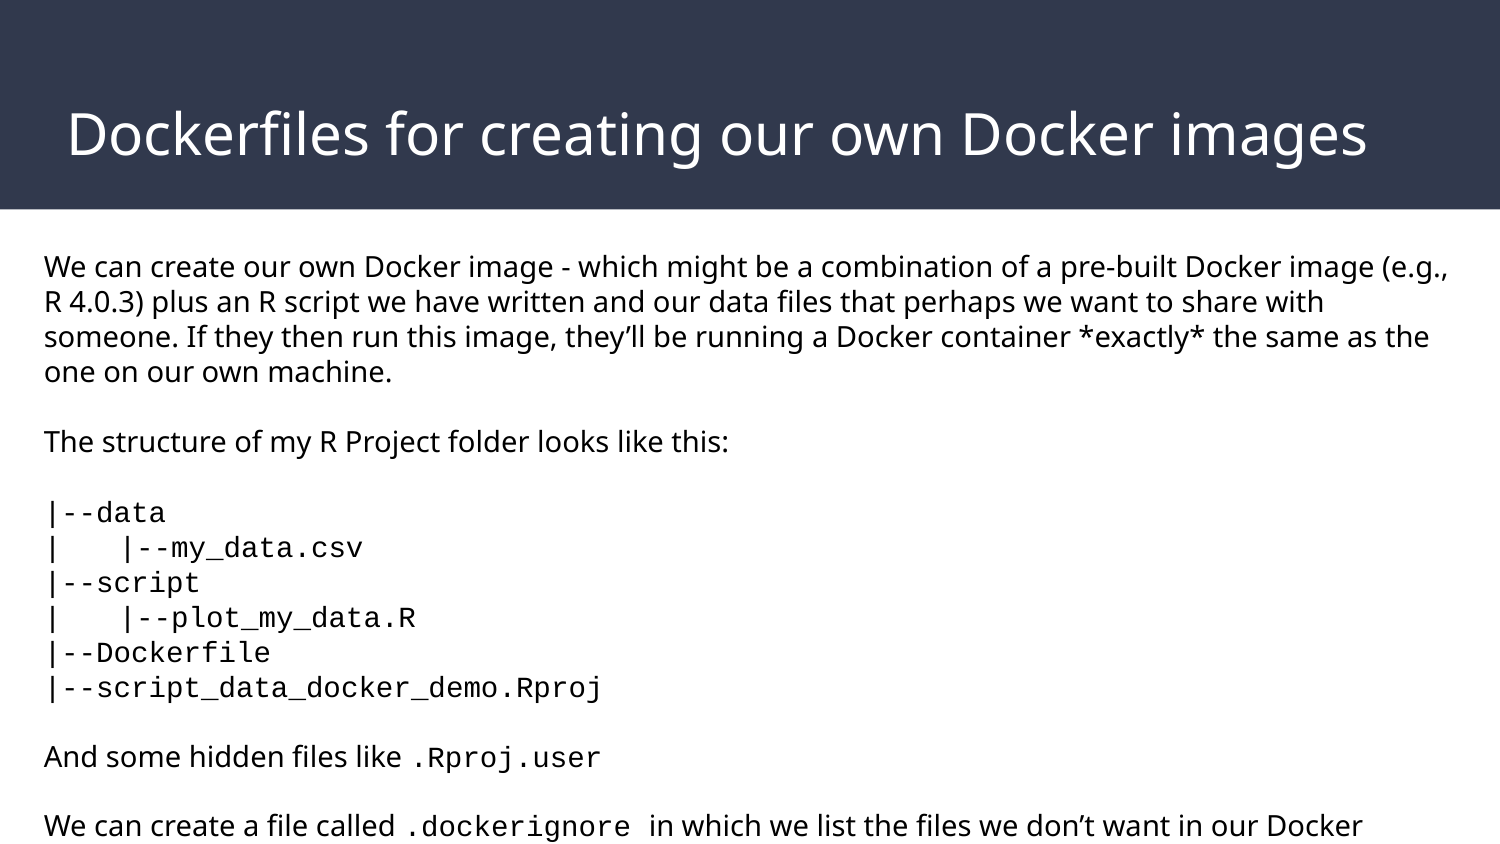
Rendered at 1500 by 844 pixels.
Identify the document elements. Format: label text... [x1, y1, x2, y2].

title Dockerfiles for creating our own Docker images [51, 82, 1449, 185]
text_box We can create our own Docker image - which might be a combination of a pre-built Docker image (e.g., R 4.0.3) plus an R script we have written and our data files that perhaps we want to share with someone. If they then run this image, they’ll be running a Docker container *exactly* the same as the one on our own machine. The structure of my R Project folder looks like this: |--data | |--my_data.csv |--script | |--plot_my_data.R |--Dockerfile |--script_data_docker_demo.Rproj And some hidden files like .Rproj.user We can create a file called .dockerignore in which we list the files we don’t want in our Docker image. [28, 233, 1470, 815]
